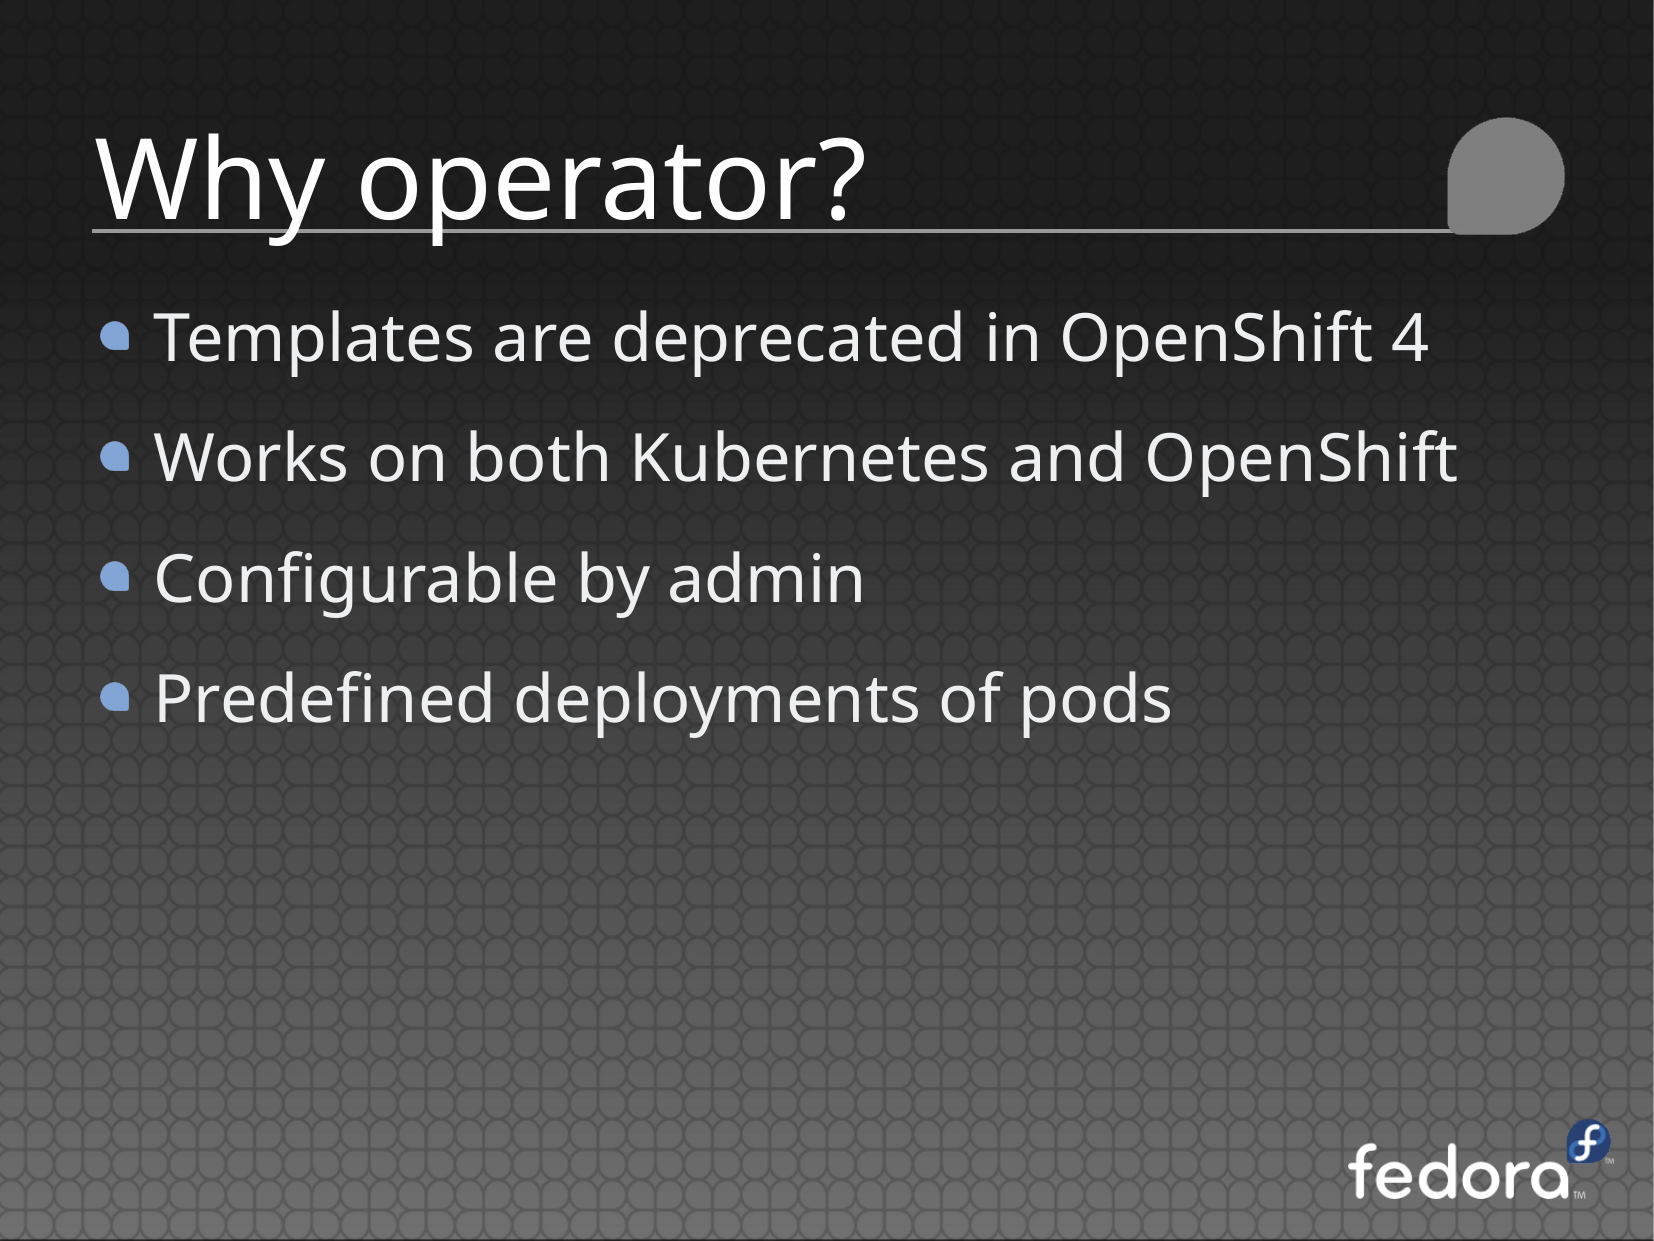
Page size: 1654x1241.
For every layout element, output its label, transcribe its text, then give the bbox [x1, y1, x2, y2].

list Templates are deprecated in OpenShift 4 Works on both Kubernetes and OpenShift Configurable by admin Predefined deployments of pods [82, 290, 1571, 1094]
title Why operator? [94, 100, 1426, 251]
picture [0, 0, 1654, 1241]
